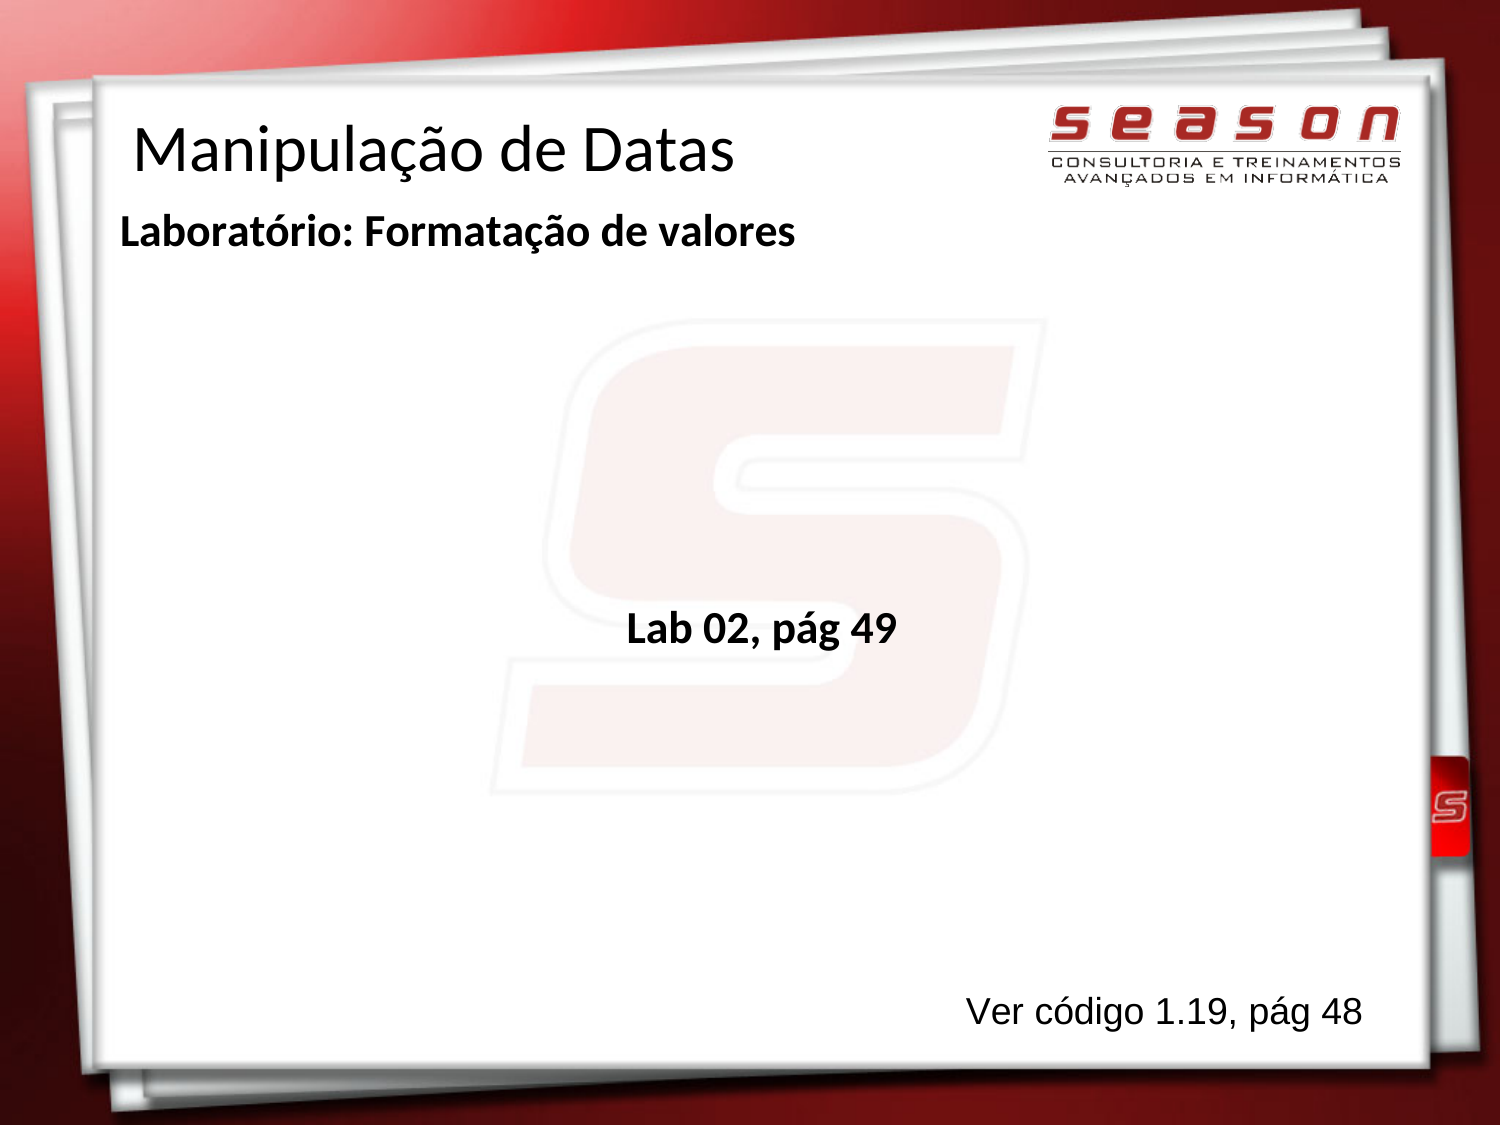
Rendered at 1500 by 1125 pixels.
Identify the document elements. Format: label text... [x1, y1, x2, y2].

text_box Laboratório: Formatação de valores [119, 200, 1240, 256]
picture [0, 0, 1500, 1125]
title Manipulação de Datas [118, 33, 1394, 257]
text_box Ver código 1.19, pág 48 [690, 979, 1378, 1040]
text_box Lab 02, pág 49 [165, 357, 1359, 894]
